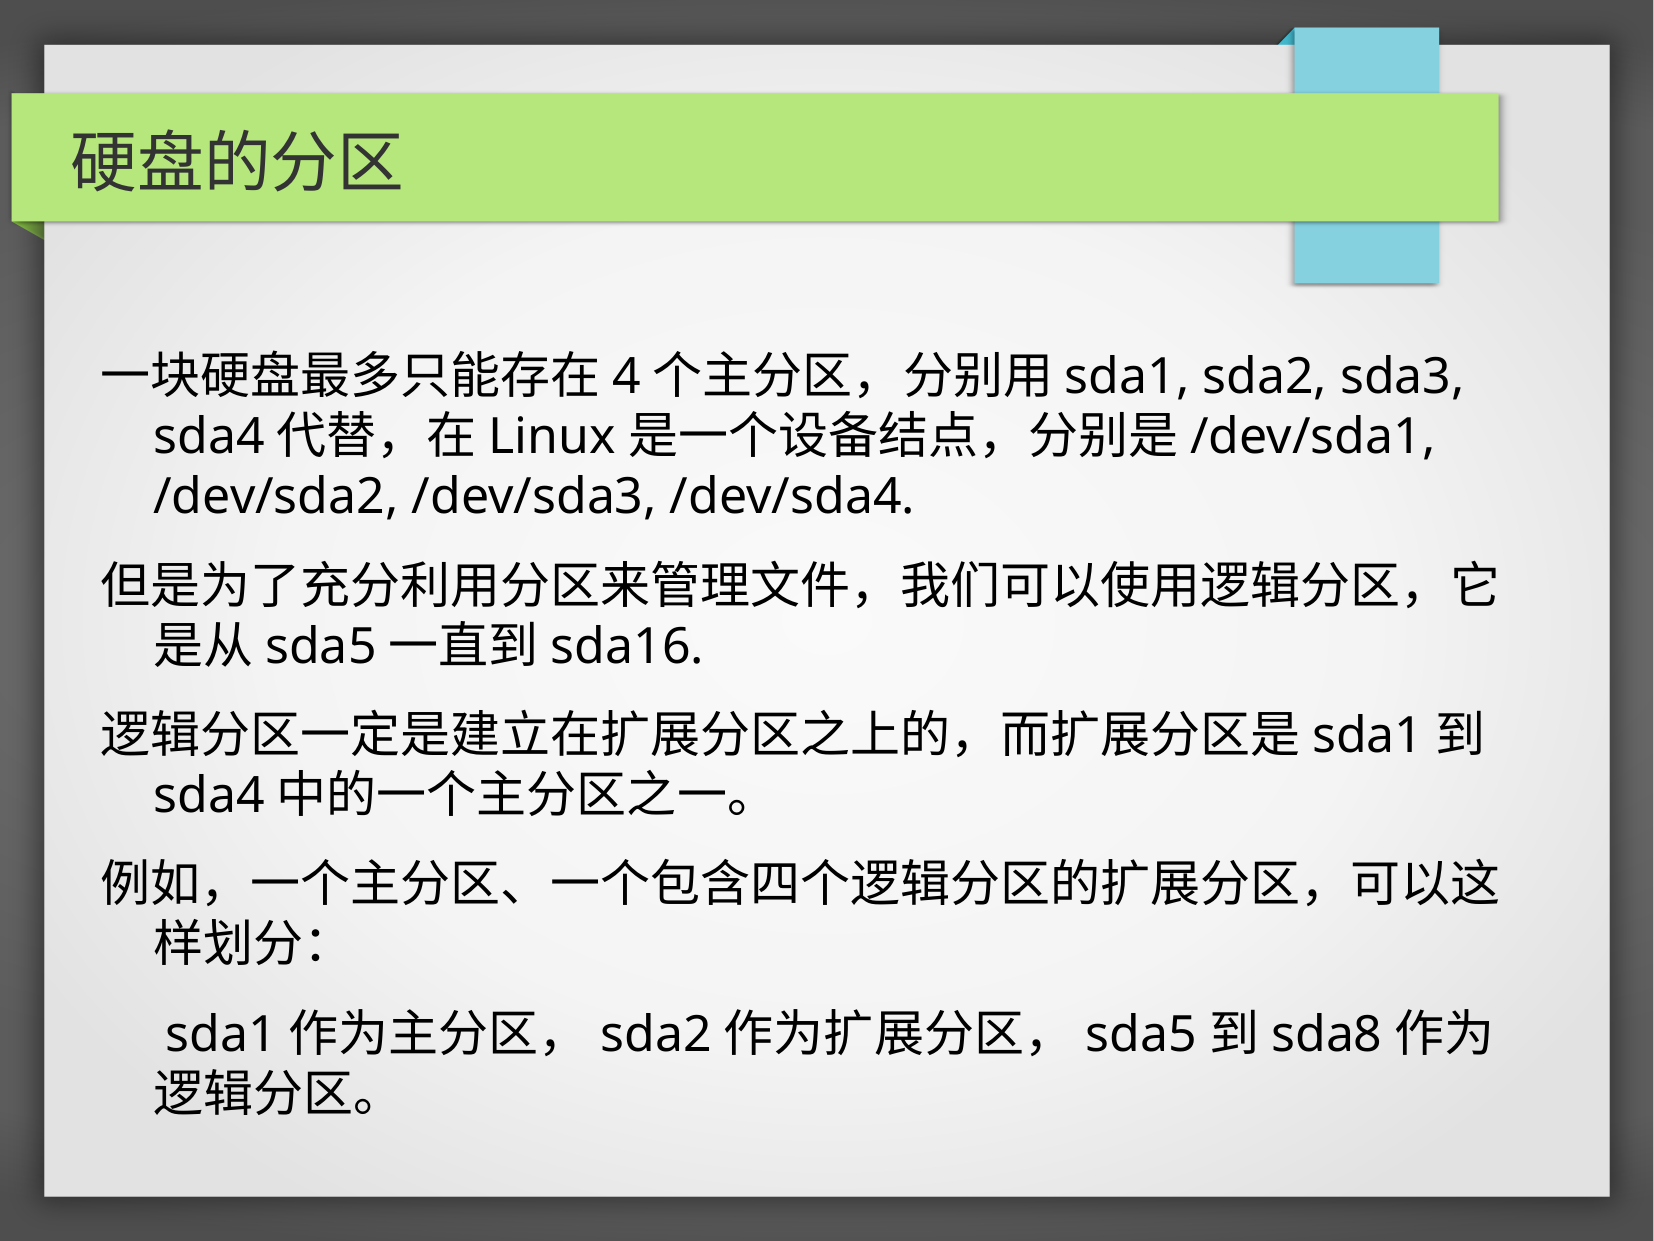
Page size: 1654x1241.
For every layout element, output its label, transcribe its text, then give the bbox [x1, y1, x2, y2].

picture [0, 0, 1654, 1241]
title 硬盘的分区 [70, 106, 1229, 213]
list 一块硬盘最多只能存在4个主分区，分别用sda1, sda2, sda3, sda4代替，在Linux是一个设备结点，分别是/dev/sda1, /dev/sda2, /dev/sda3, /dev/sda4. 但是为了充分利用分区来管理文件，我们可以使用逻辑分区，它是从sda5一直到sda16. 逻辑分区一定是建立在扩展分区之上的，而扩展分区是sda1到sda4中的一个主分区之一。 例如，一个主分区、一个包含四个逻辑分区的扩展分区，可以这样划分： sda1作为主分区，sda2作为扩展分区，sda5到sda8作为逻辑分区。 [82, 343, 1538, 1123]
